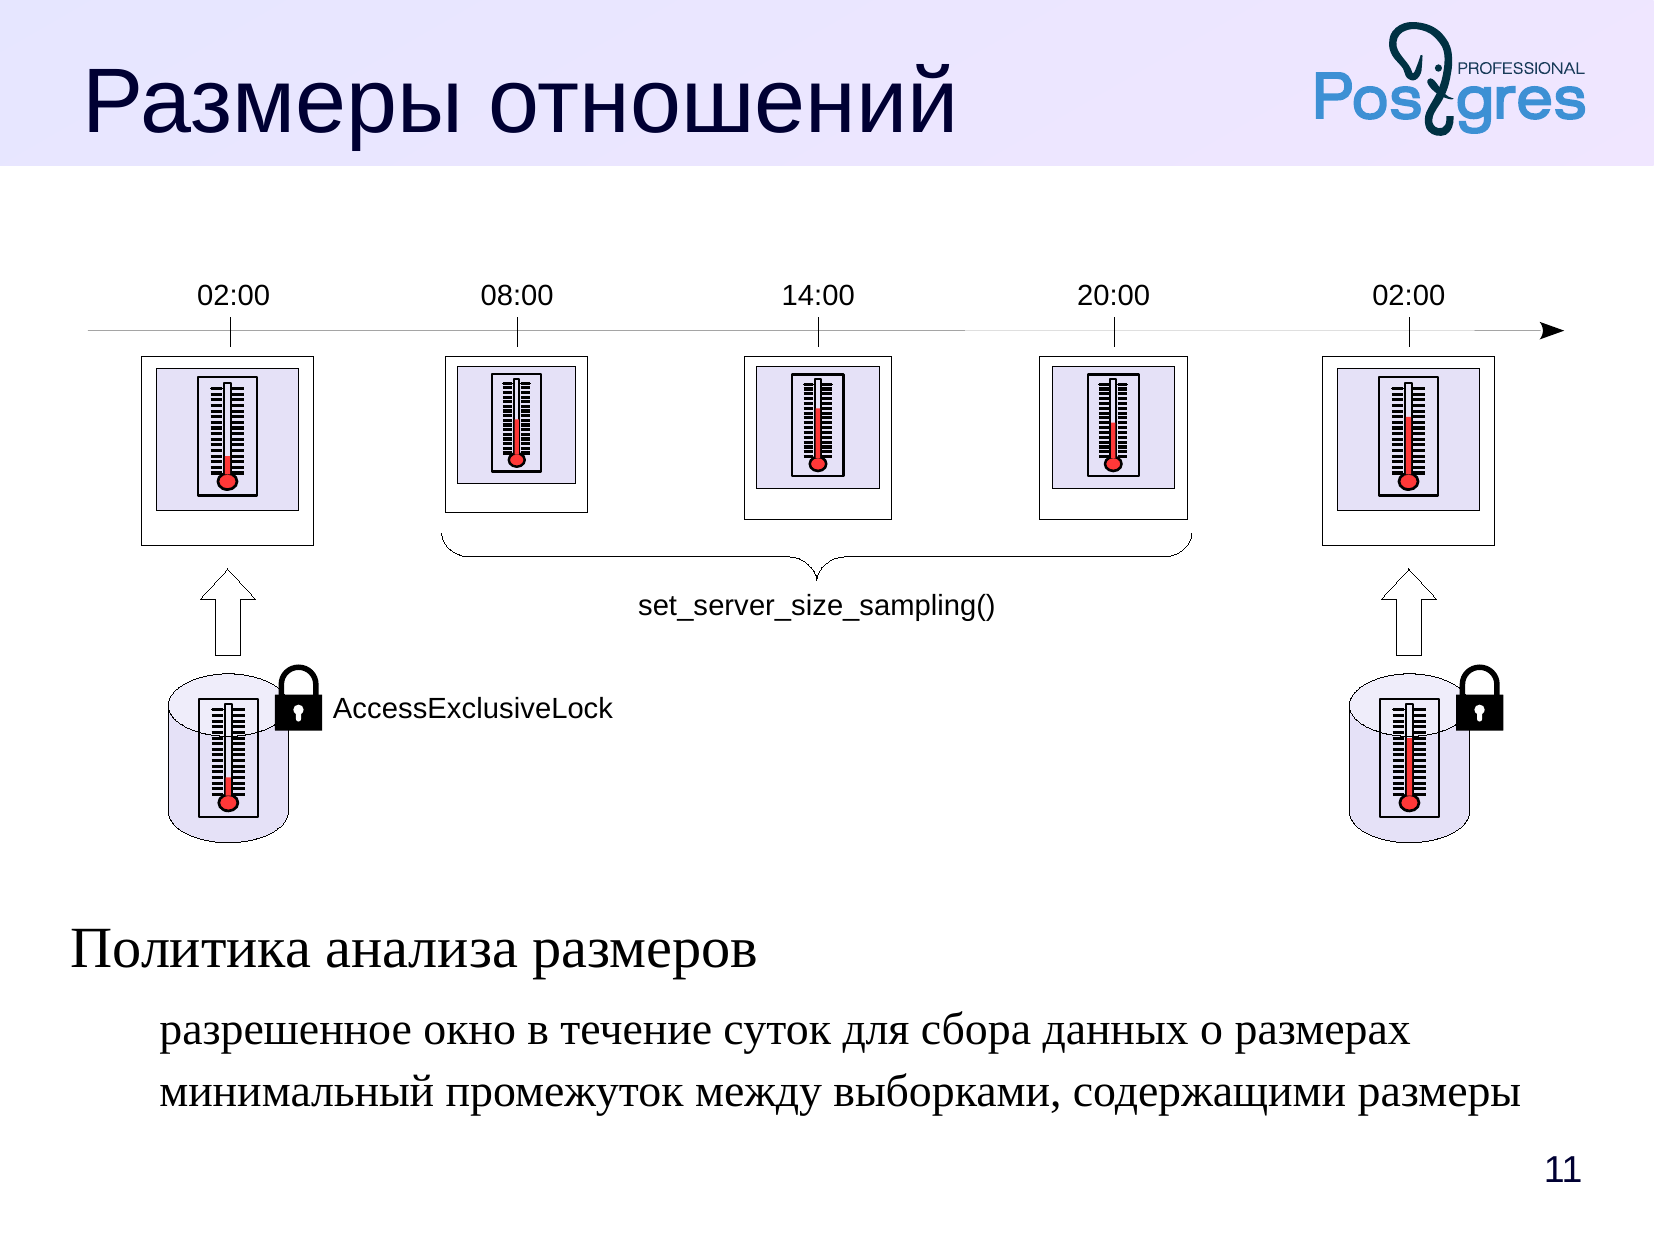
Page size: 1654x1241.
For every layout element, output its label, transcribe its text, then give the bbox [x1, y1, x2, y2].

text_box AccessExclusiveLock [318, 684, 629, 733]
text_box 02:00 [182, 271, 290, 327]
text_box [293, 704, 304, 722]
text_box 08:00 [465, 271, 573, 328]
text_box [219, 737, 238, 811]
text_box [1400, 737, 1419, 811]
text_box [1349, 710, 1470, 843]
text_box 02:00 [1357, 271, 1465, 328]
text_box [168, 710, 289, 843]
picture [274, 664, 323, 731]
text_box [1039, 356, 1188, 520]
text_box 14:00 [766, 271, 875, 328]
text_box [1474, 704, 1485, 722]
list Политика анализа размеров разрешенное окно в течение суток для сбора данных о размерах минимальный промежуток между выборками, содержащими размеры [70, 915, 1583, 1204]
text_box [445, 356, 588, 513]
text_box [1381, 733, 1438, 816]
text_box [200, 568, 256, 656]
text_box 20:00 [1062, 271, 1170, 328]
text_box [141, 356, 314, 546]
title Размеры отношений [82, 49, 1252, 153]
text_box [200, 733, 257, 816]
text_box set_server_size_sampling() [621, 581, 1014, 631]
text_box [744, 356, 892, 520]
text_box [1322, 356, 1495, 546]
text_box [1381, 568, 1437, 656]
picture [1456, 664, 1504, 731]
